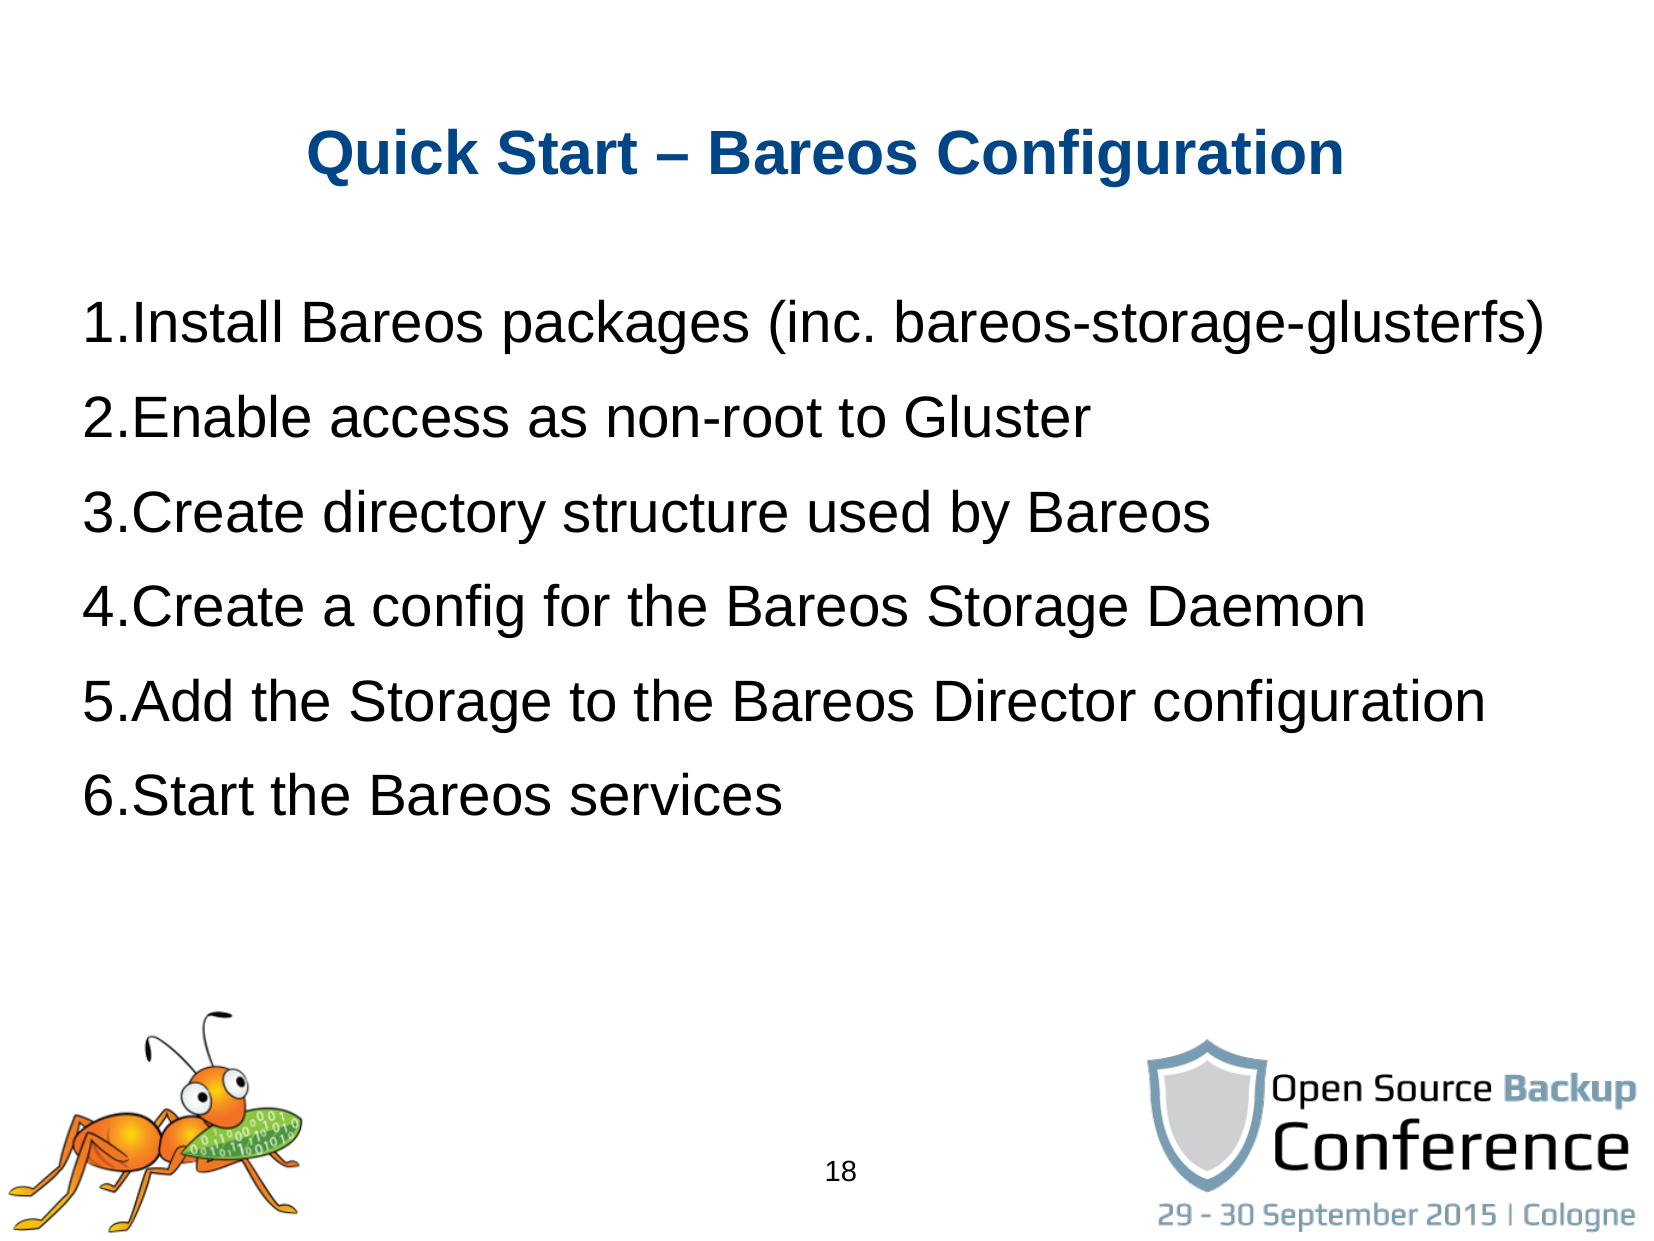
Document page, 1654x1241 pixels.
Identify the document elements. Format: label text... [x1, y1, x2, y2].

list Install Bareos packages (inc. bareos-storage-glusterfs) Enable access as non-root to Gluster Create directory structure used by Bareos Create a config for the Bareos Storage Daemon Add the Storage to the Bareos Director configuration Start the Bareos services [82, 290, 1571, 1010]
picture [5, 1009, 306, 1235]
picture [1132, 1033, 1654, 1241]
title Quick Start – Bareos Configuration [82, 49, 1571, 257]
